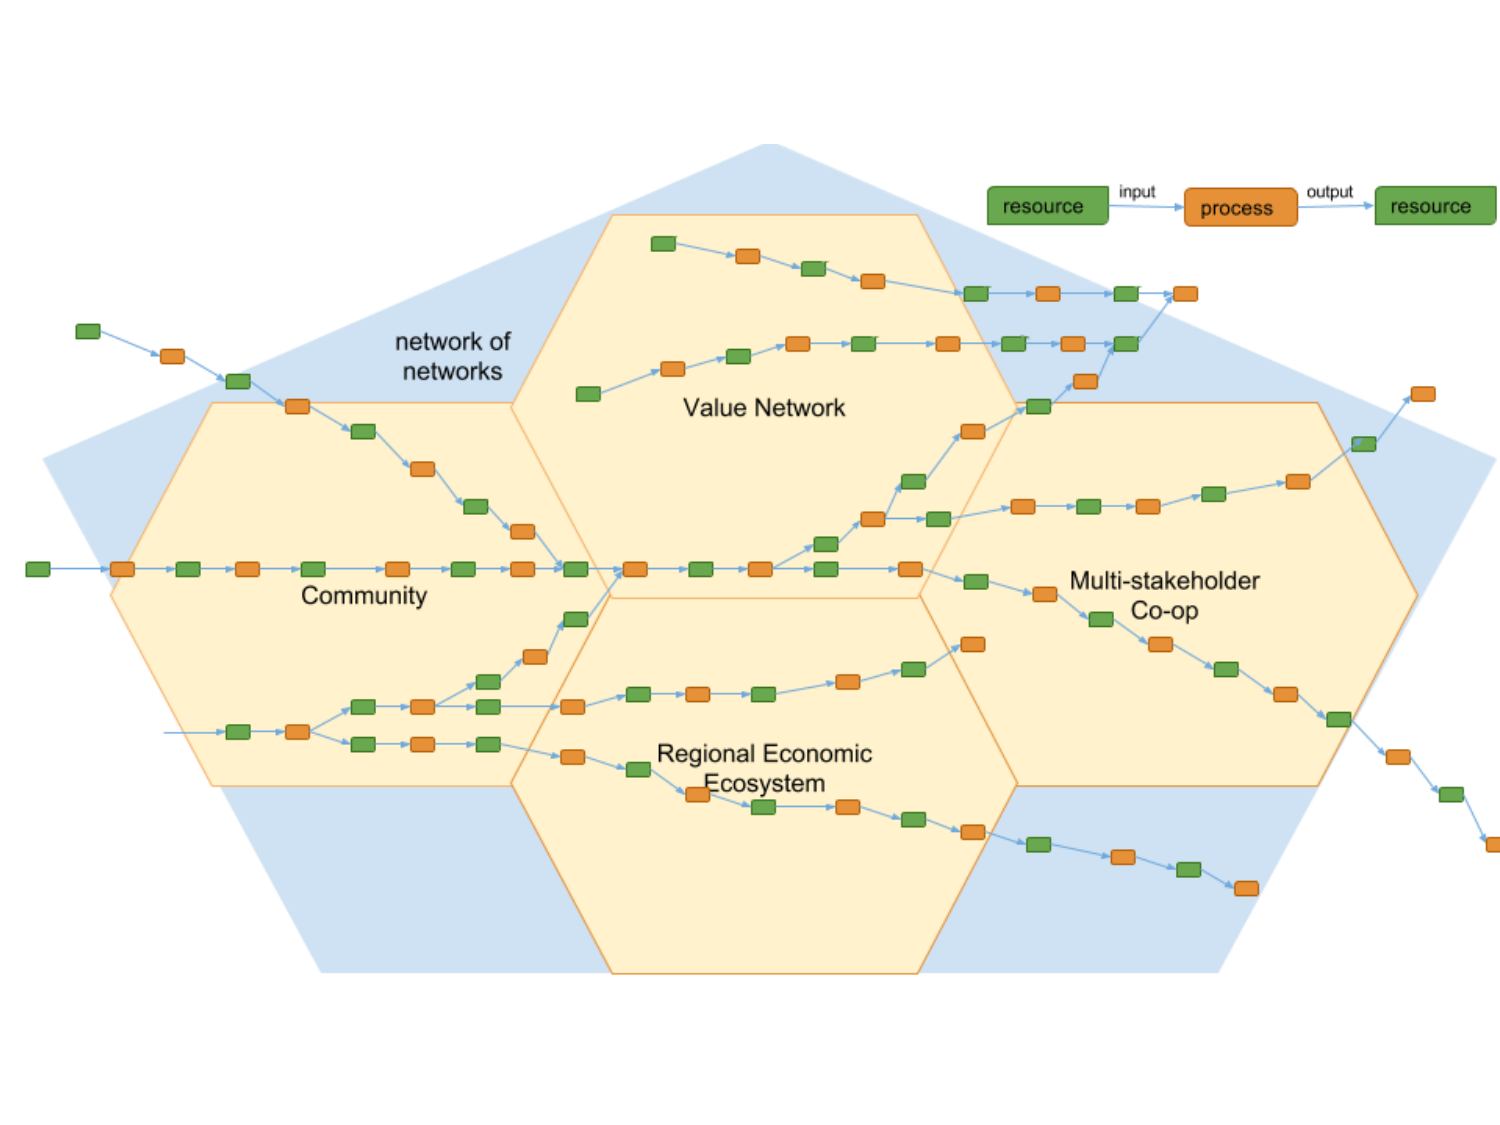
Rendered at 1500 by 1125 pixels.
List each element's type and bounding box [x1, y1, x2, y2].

picture [7, 144, 1500, 989]
